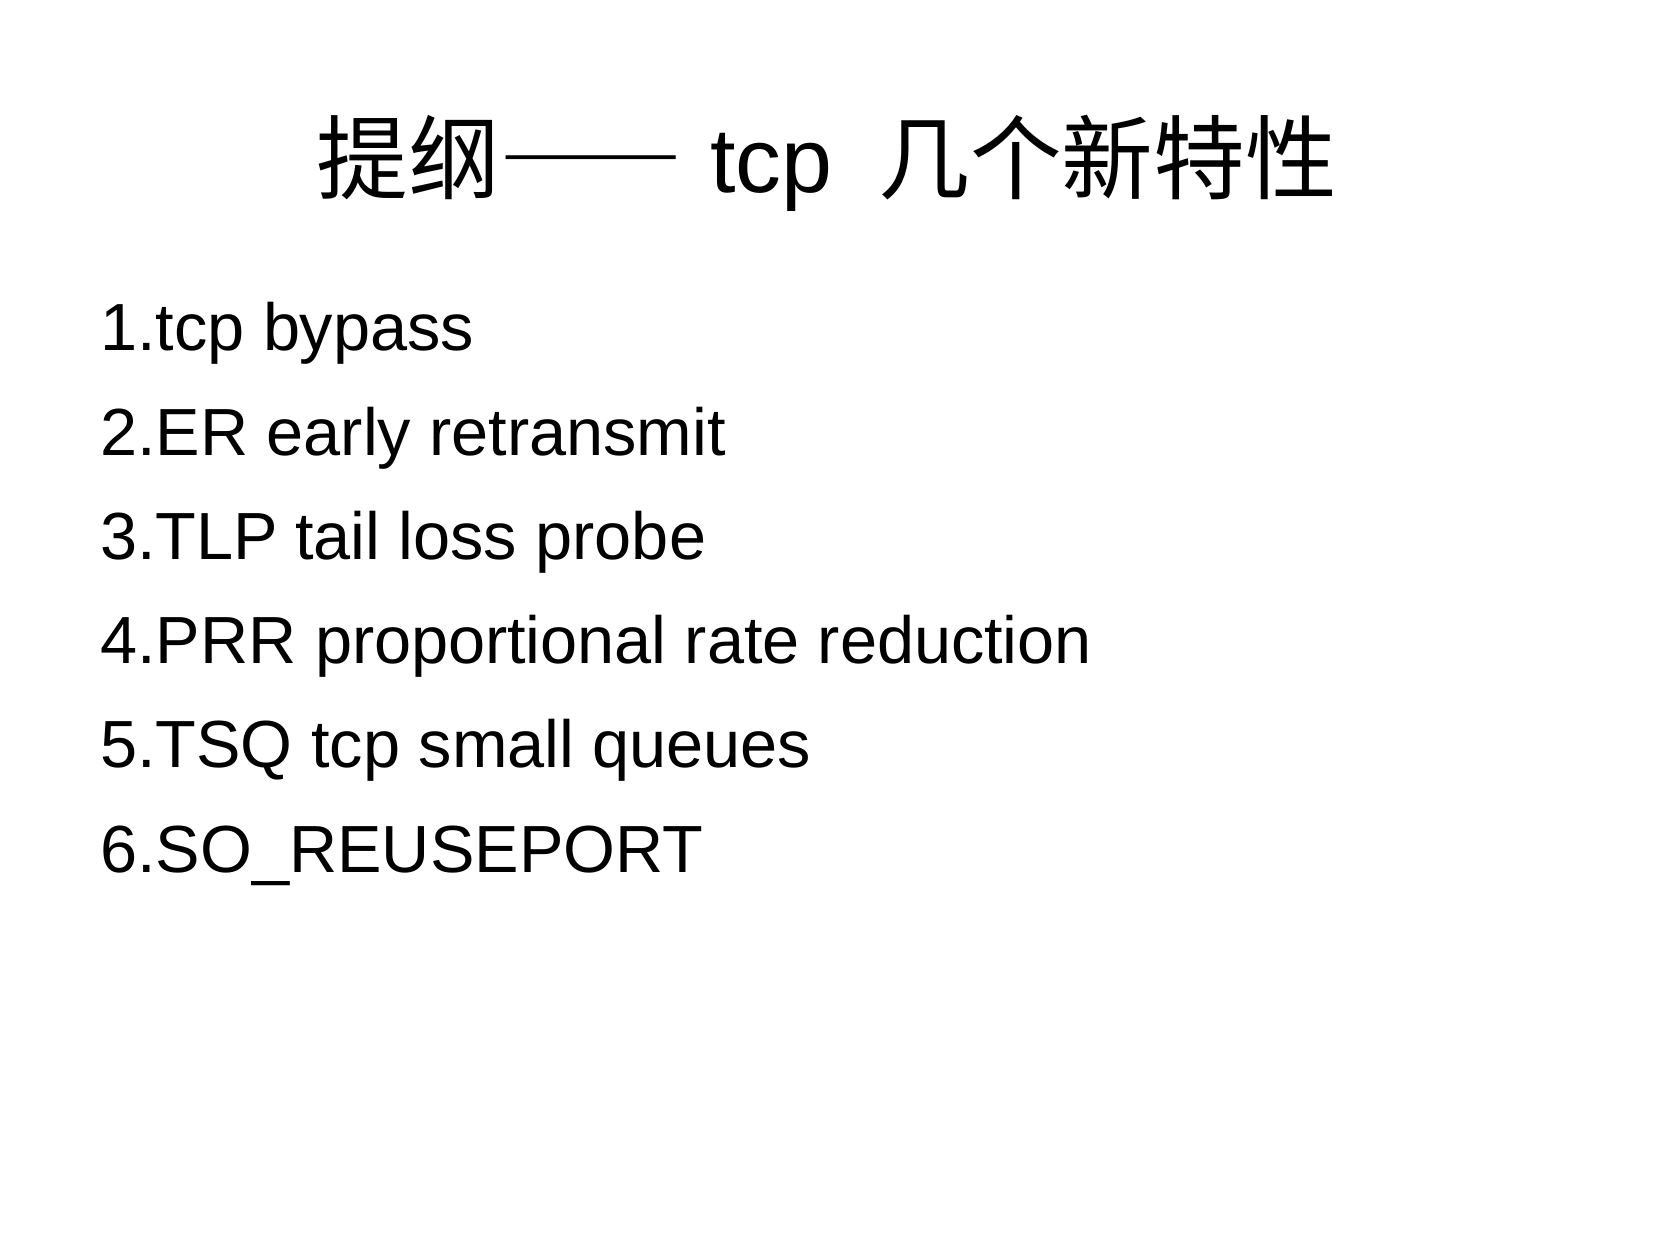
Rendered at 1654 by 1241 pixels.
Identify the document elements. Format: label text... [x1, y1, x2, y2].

list tcp bypass ER early retransmit TLP tail loss probe PRR proportional rate reduction TSQ tcp small queues SO_REUSEPORT [82, 290, 1571, 1010]
title 提纲——tcp 几个新特性 [82, 49, 1571, 257]
